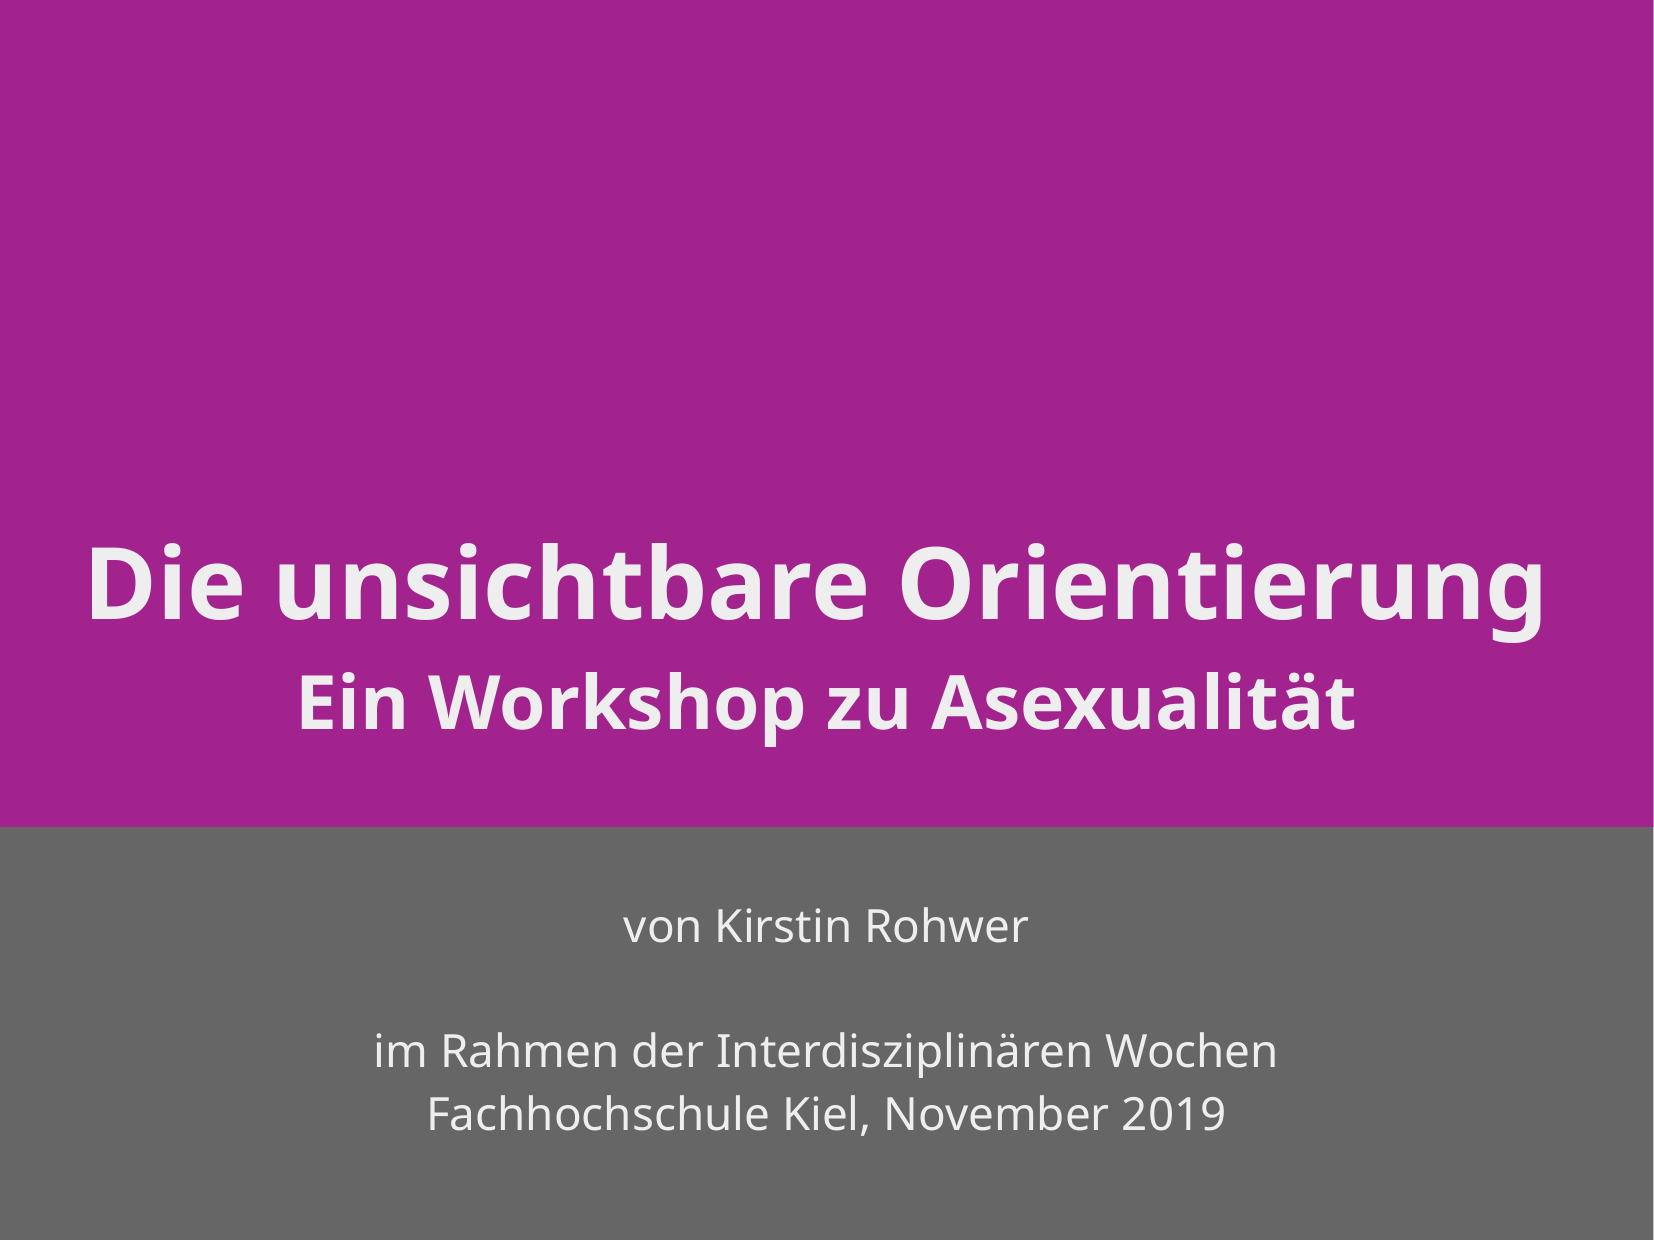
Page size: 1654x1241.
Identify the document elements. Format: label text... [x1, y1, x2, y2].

subtitle von Kirstin Rohwer im Rahmen der Interdisziplinären Wochen Fachhochschule Kiel, November 2019 [59, 856, 1595, 1182]
title Die unsichtbare Orientierung Ein Workshop zu Asexualität [59, 472, 1595, 792]
